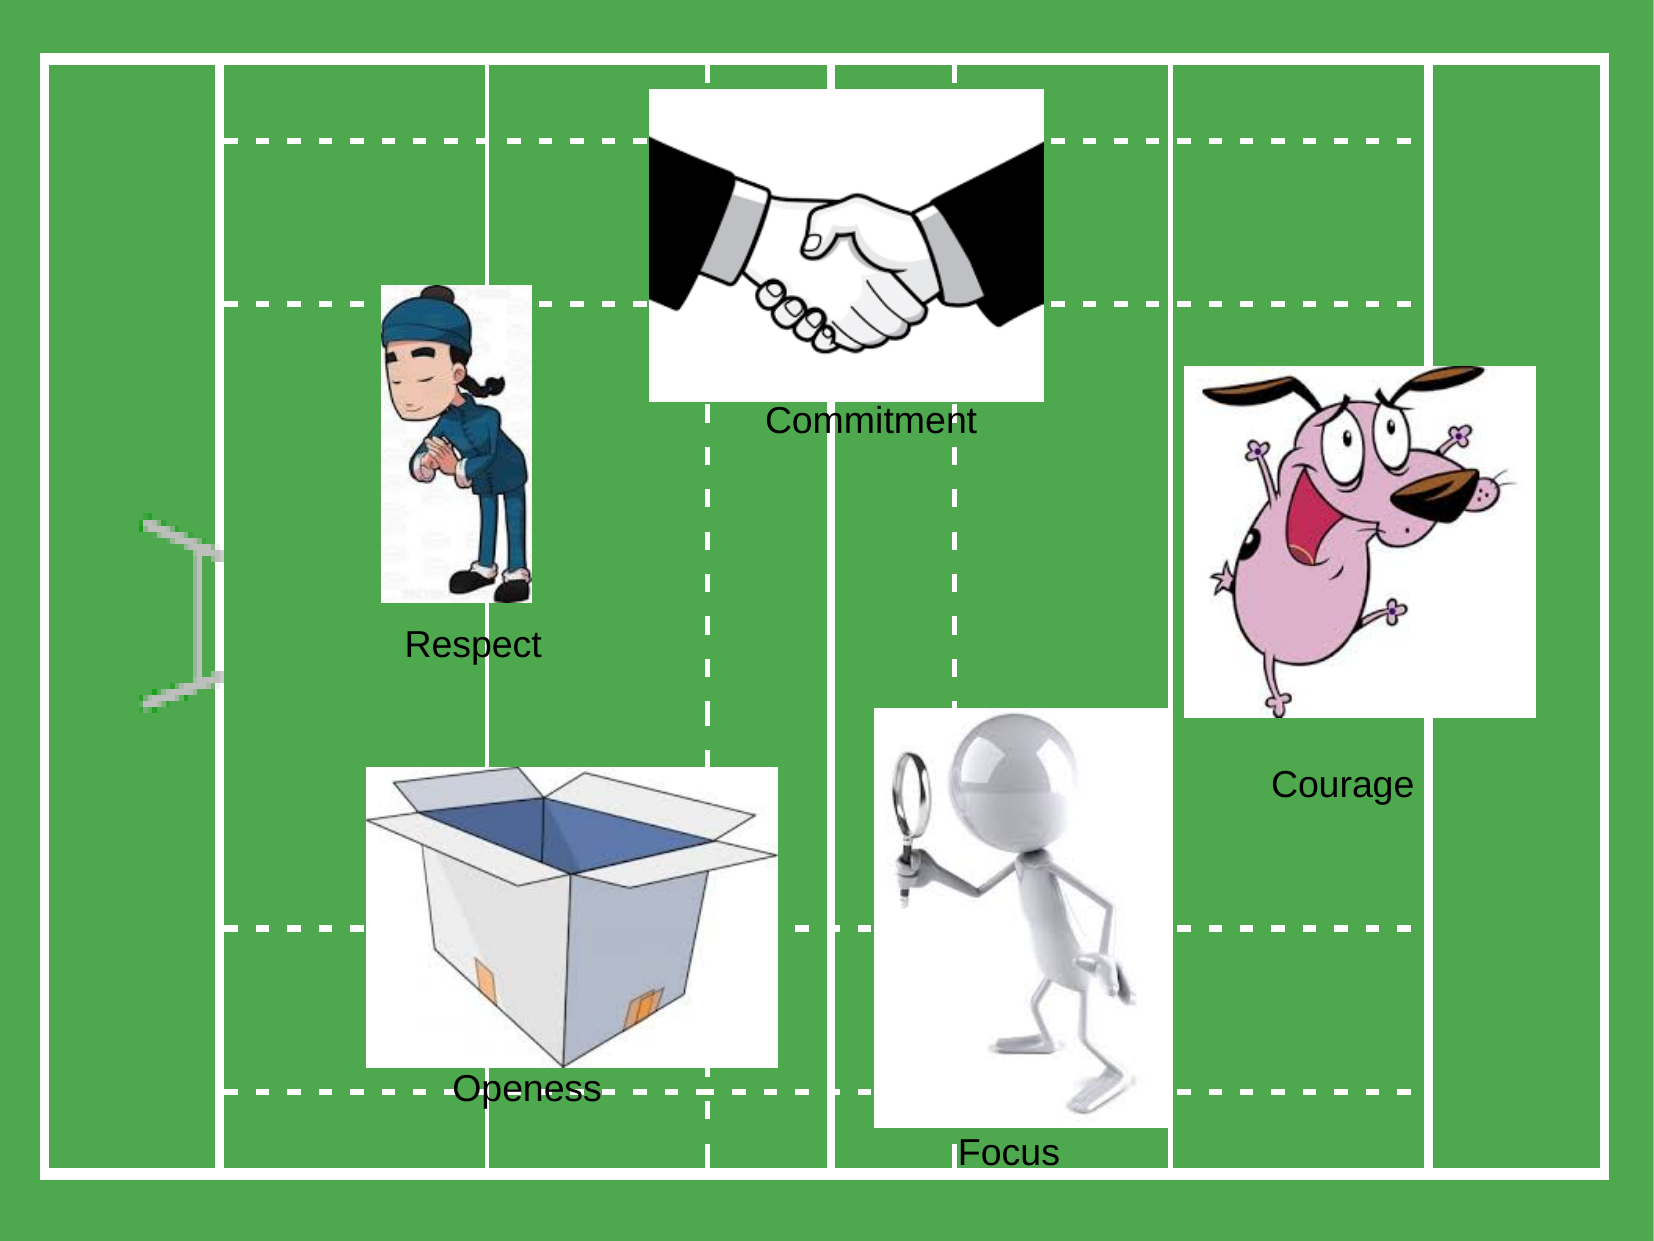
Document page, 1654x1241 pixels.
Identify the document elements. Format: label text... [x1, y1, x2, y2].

picture [0, 0, 1654, 1241]
text_box Focus [931, 1112, 1087, 1193]
text_box Respect [377, 604, 569, 686]
text_box Courage [1244, 744, 1441, 825]
text_box Commitment [738, 380, 1004, 461]
text_box Openess [425, 1047, 629, 1171]
